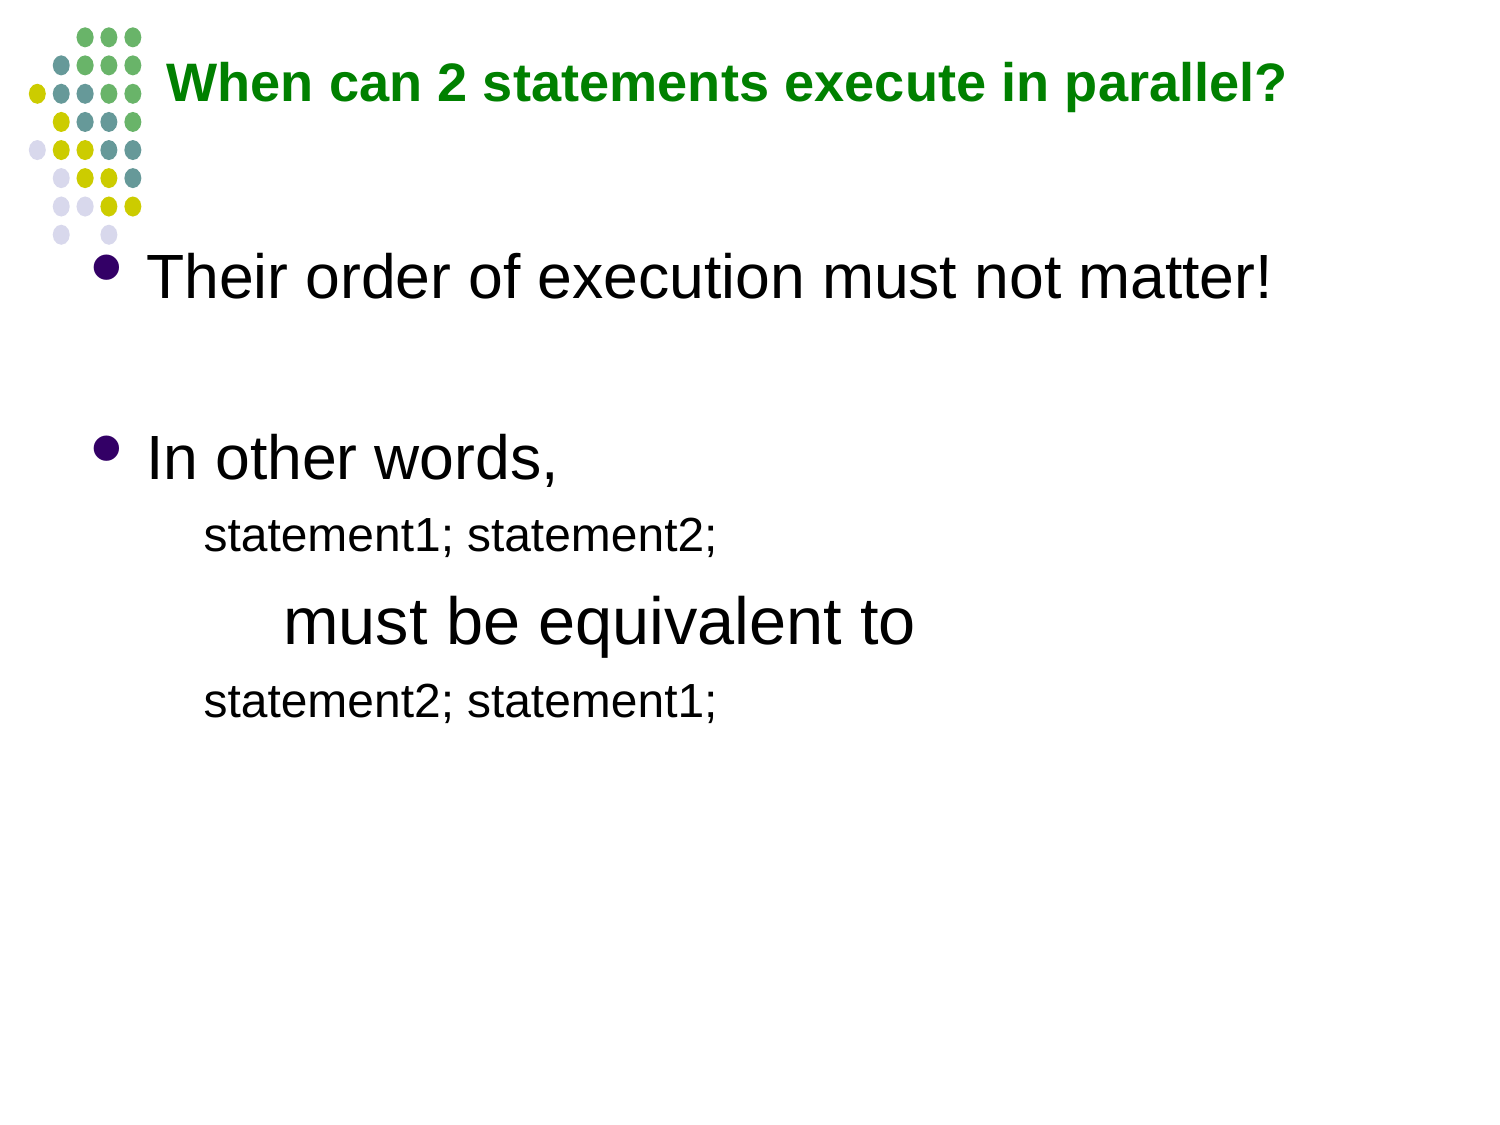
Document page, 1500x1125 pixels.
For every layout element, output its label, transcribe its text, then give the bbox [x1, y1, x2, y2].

list Their order of execution must not matter! In other words, statement1; statement2; must be equivalent to statement2; statement1; [75, 228, 1426, 1006]
title When can 2 statements execute in parallel? [151, 40, 1390, 176]
